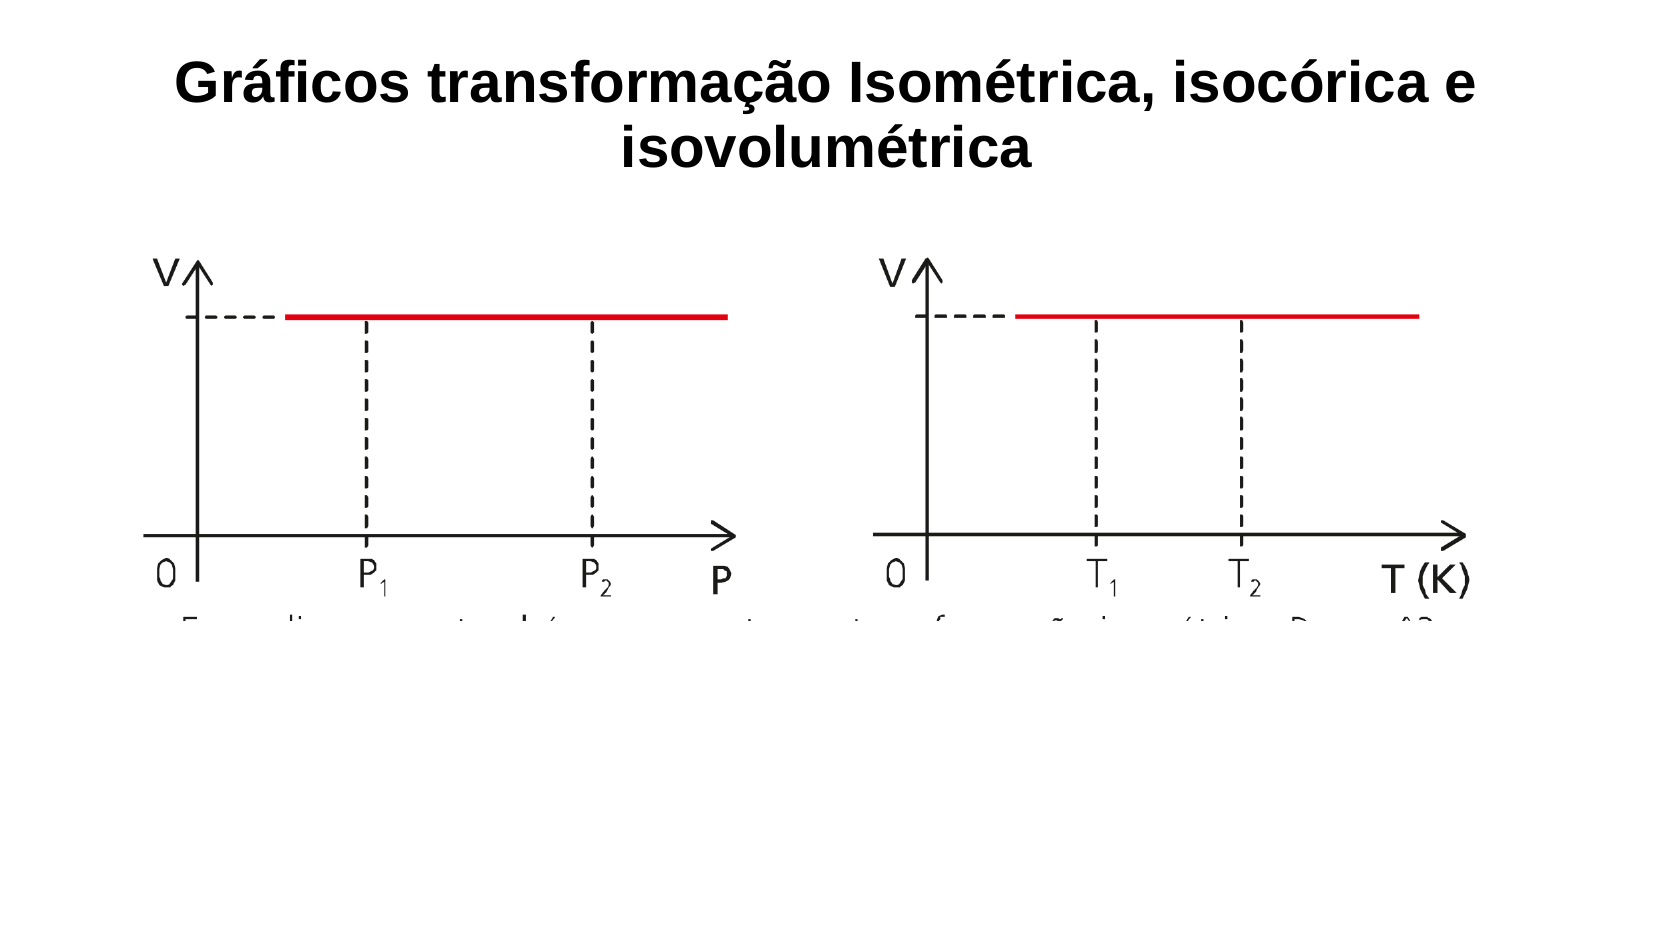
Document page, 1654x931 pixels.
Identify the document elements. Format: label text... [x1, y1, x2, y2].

picture [82, 248, 1487, 621]
title Gráficos transformação Isométrica, isocórica e isovolumétrica [82, 37, 1571, 193]
